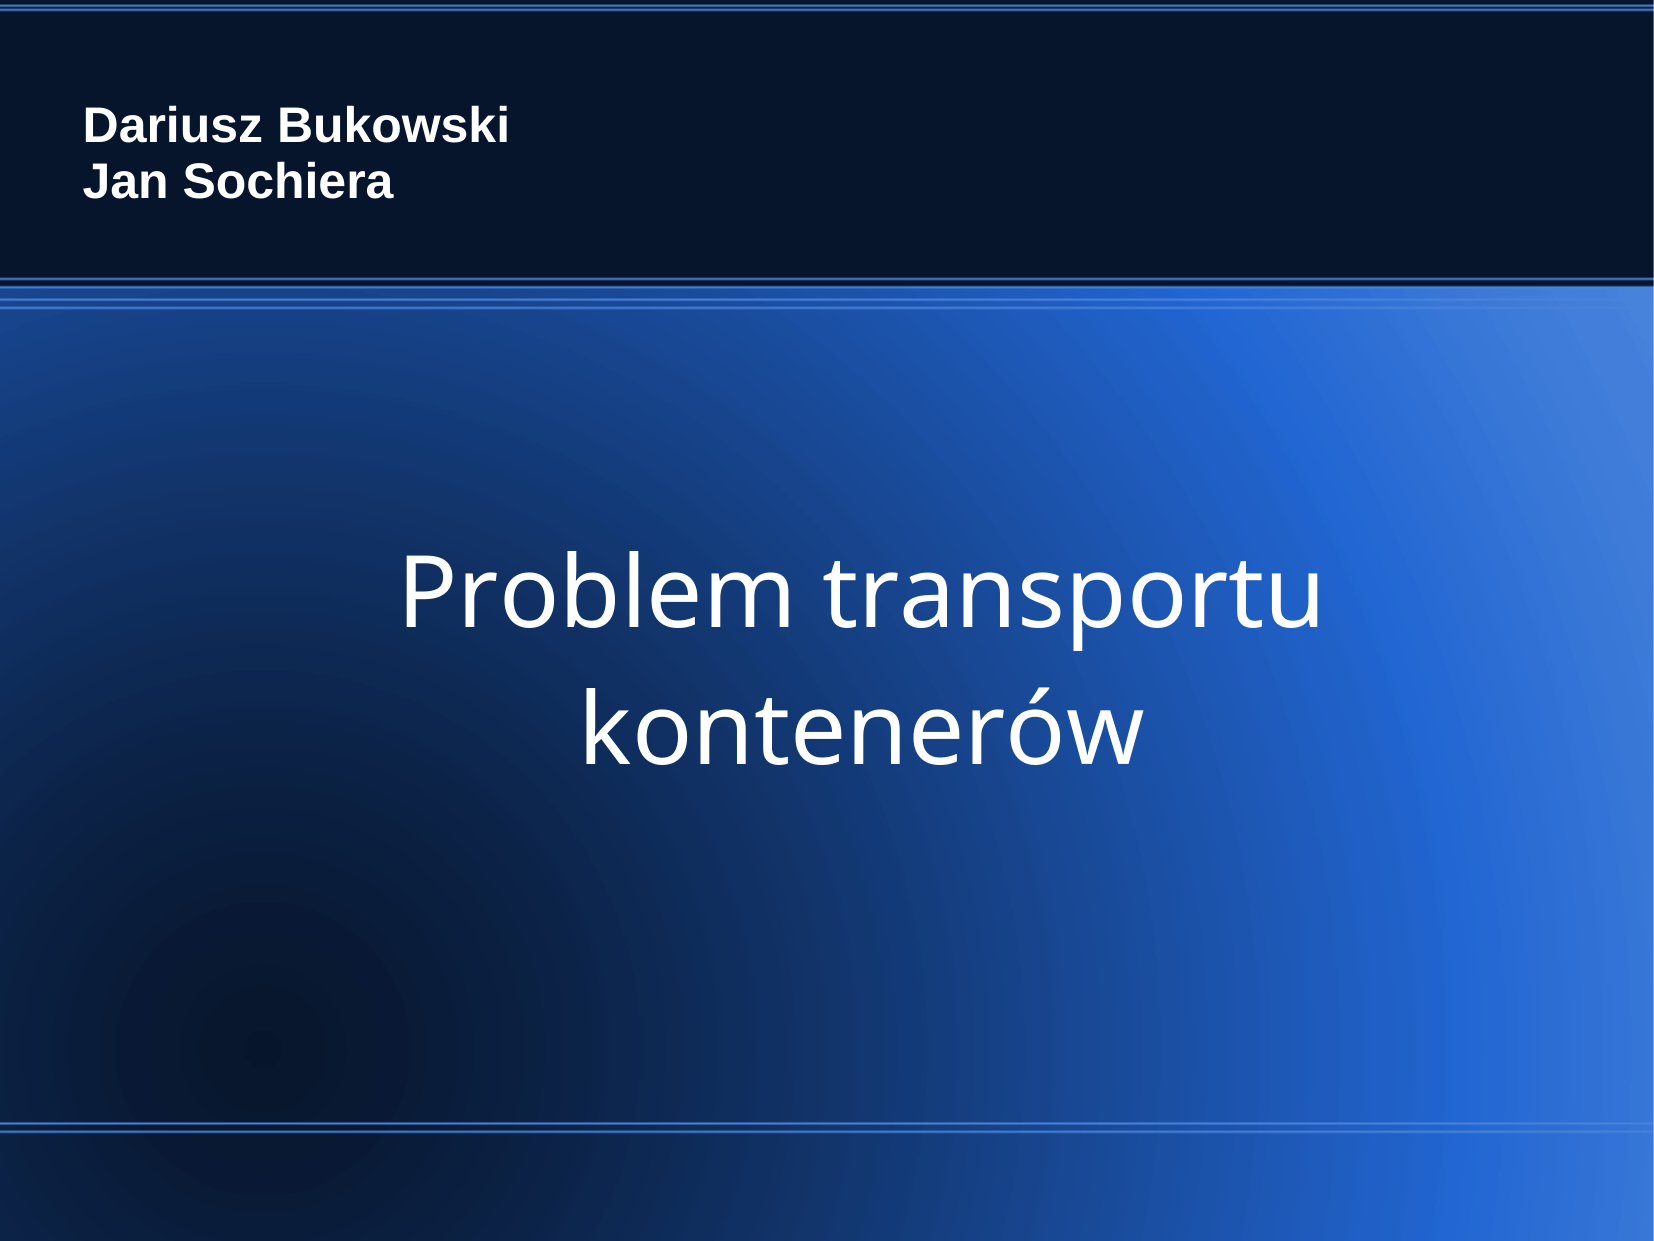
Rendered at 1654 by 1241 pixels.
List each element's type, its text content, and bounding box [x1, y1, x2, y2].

title Dariusz Bukowski Jan Sochiera [82, 56, 1571, 250]
list Problem transportu kontenerów [82, 355, 1571, 1043]
picture [0, 0, 1654, 1241]
